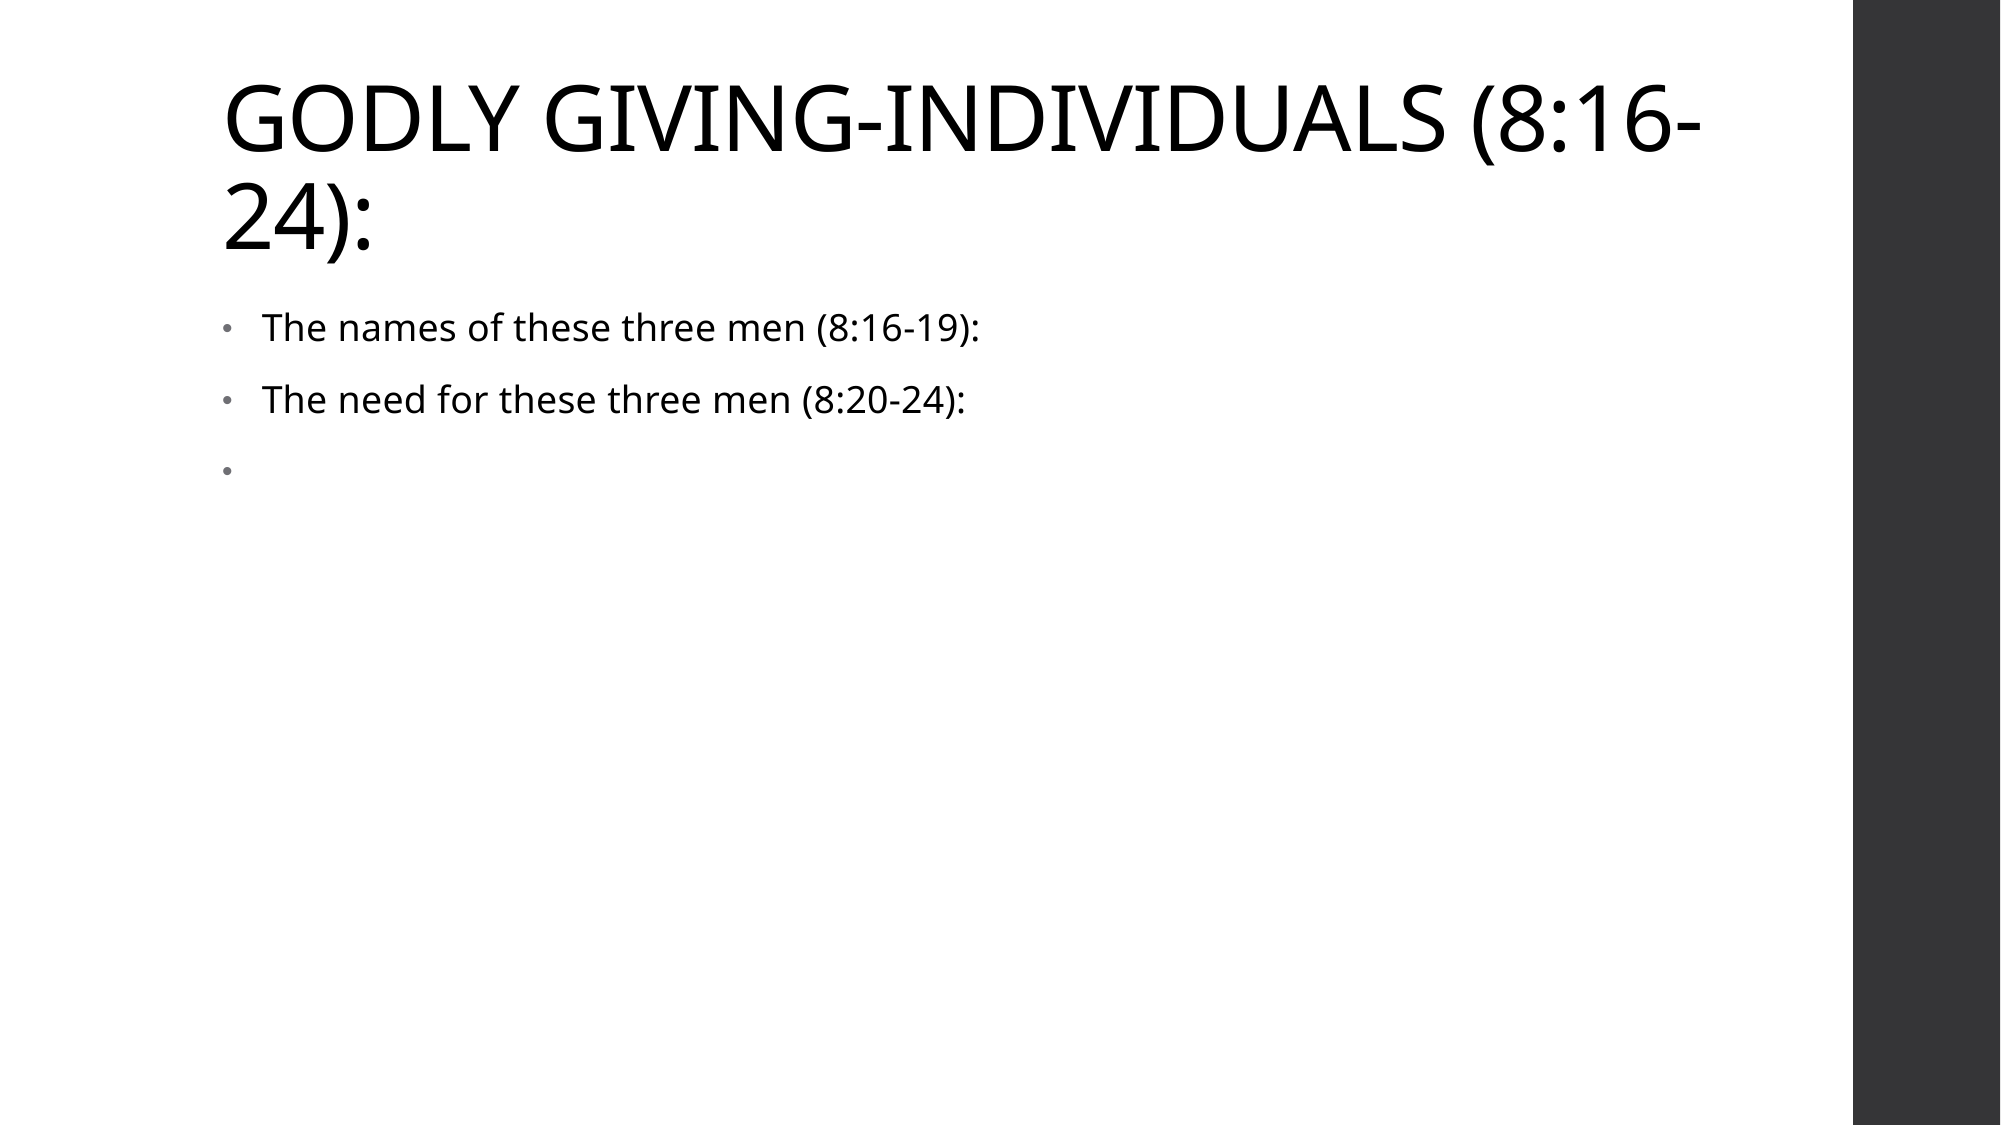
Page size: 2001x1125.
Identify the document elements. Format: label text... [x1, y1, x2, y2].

title GODLY GIVING-INDIVIDUALS (8:16-24): [206, 60, 1797, 278]
list The names of these three men (8:16-19): The need for these three men (8:20-24): [206, 299, 1617, 1014]
